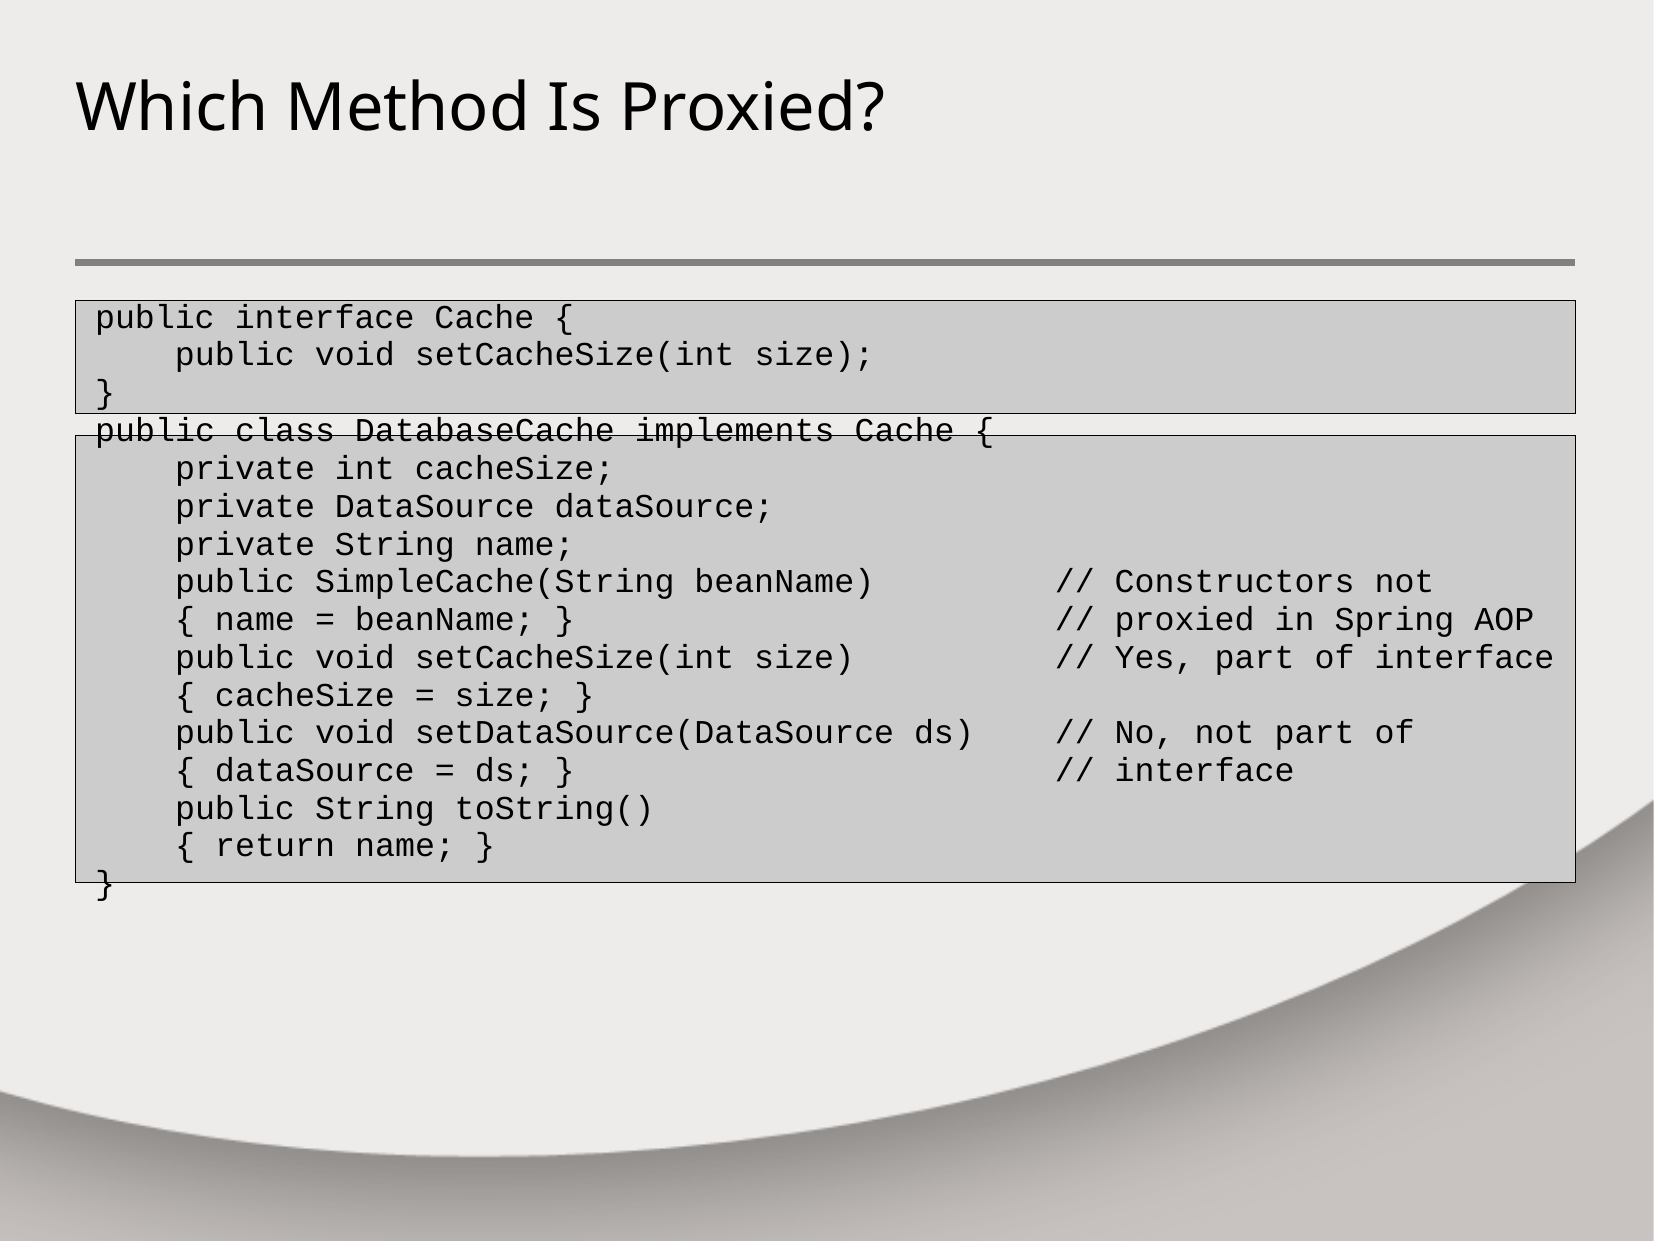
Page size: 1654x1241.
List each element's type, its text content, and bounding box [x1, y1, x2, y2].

picture [0, 0, 1654, 1241]
text_box public interface Cache { public void setCacheSize(int size); } [75, 300, 1576, 414]
title Which Method Is Proxied? [75, 75, 1576, 226]
text_box public class DatabaseCache implements Cache { private int cacheSize; private DataSource dataSource; private String name; public SimpleCache(String beanName) // Constructors not { name = beanName; } // proxied in Spring AOP public void setCacheSize(int size) // Yes, part of interface { cacheSize = size; } public void setDataSource(DataSource ds) // No, not part of { dataSource = ds; } // interface public String toString() { return name; } } [75, 435, 1576, 883]
